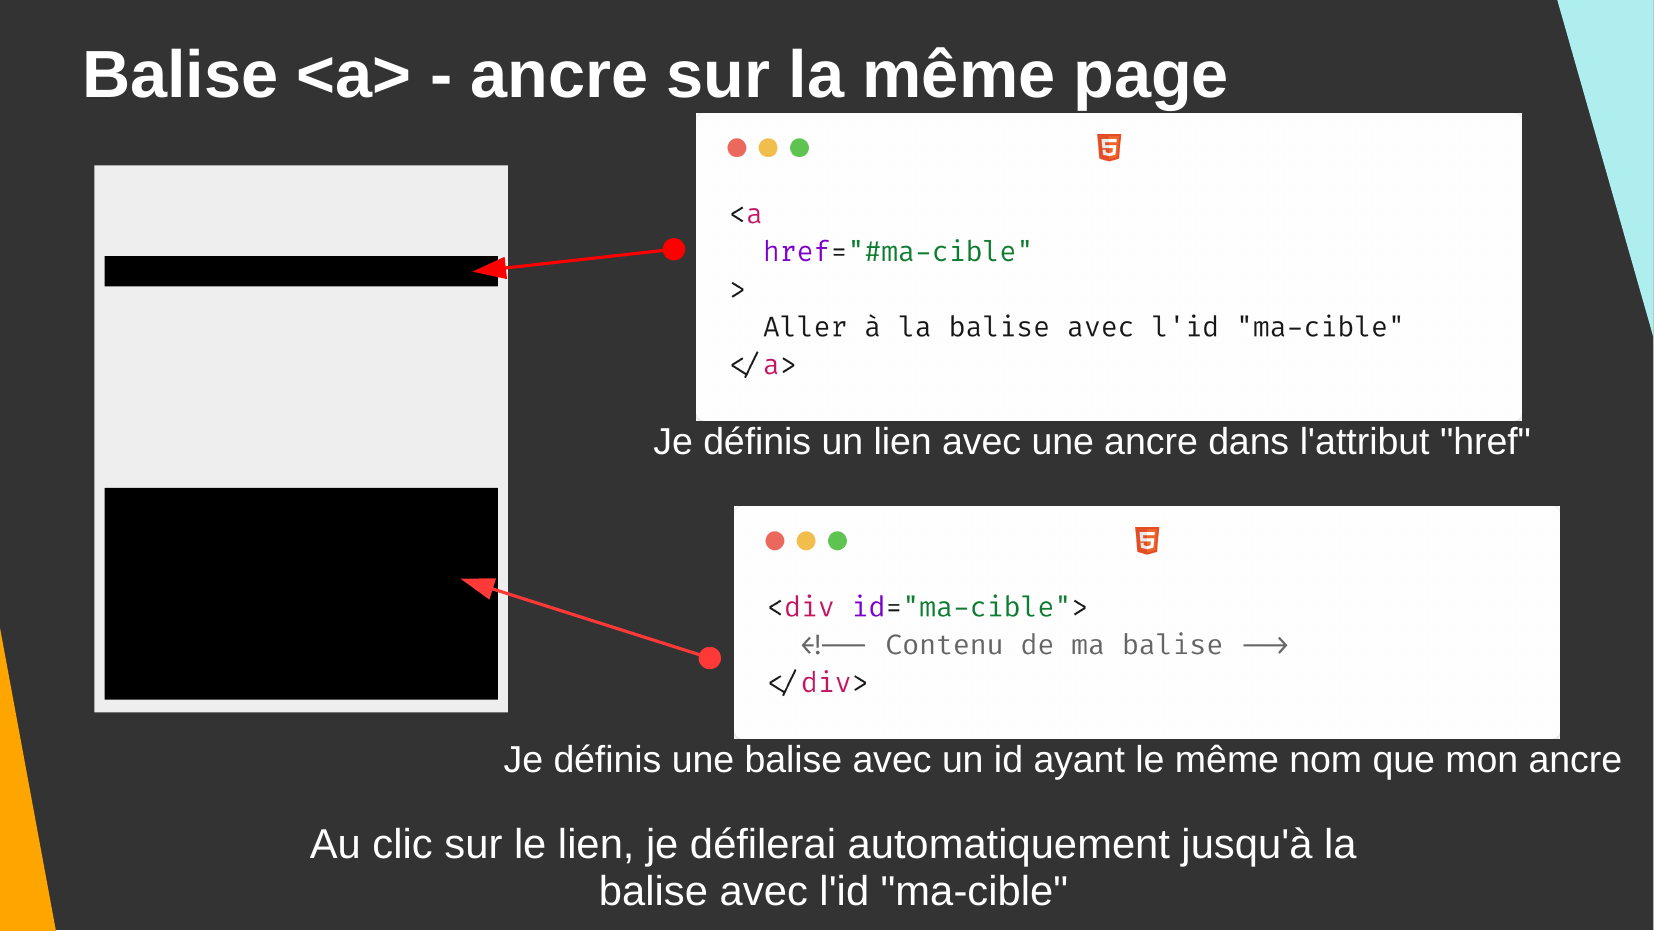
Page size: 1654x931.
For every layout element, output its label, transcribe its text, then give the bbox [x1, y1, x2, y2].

text_box [1557, 0, 1654, 340]
text_box [94, 165, 508, 713]
title Je définis un lien avec une ancre dans l'attribut "href" [625, 420, 1560, 507]
picture [734, 506, 1560, 739]
title Balise <a> - ancre sur la même page [82, 37, 1571, 114]
title Au clic sur le lien, je défilerai automatiquement jusqu'à la balise avec l'id "ma-cible" [283, 820, 1384, 920]
title Je définis une balise avec un id ayant le même nom que mon ancre [496, 738, 1630, 786]
text_box [0, 627, 56, 931]
picture [696, 113, 1522, 421]
